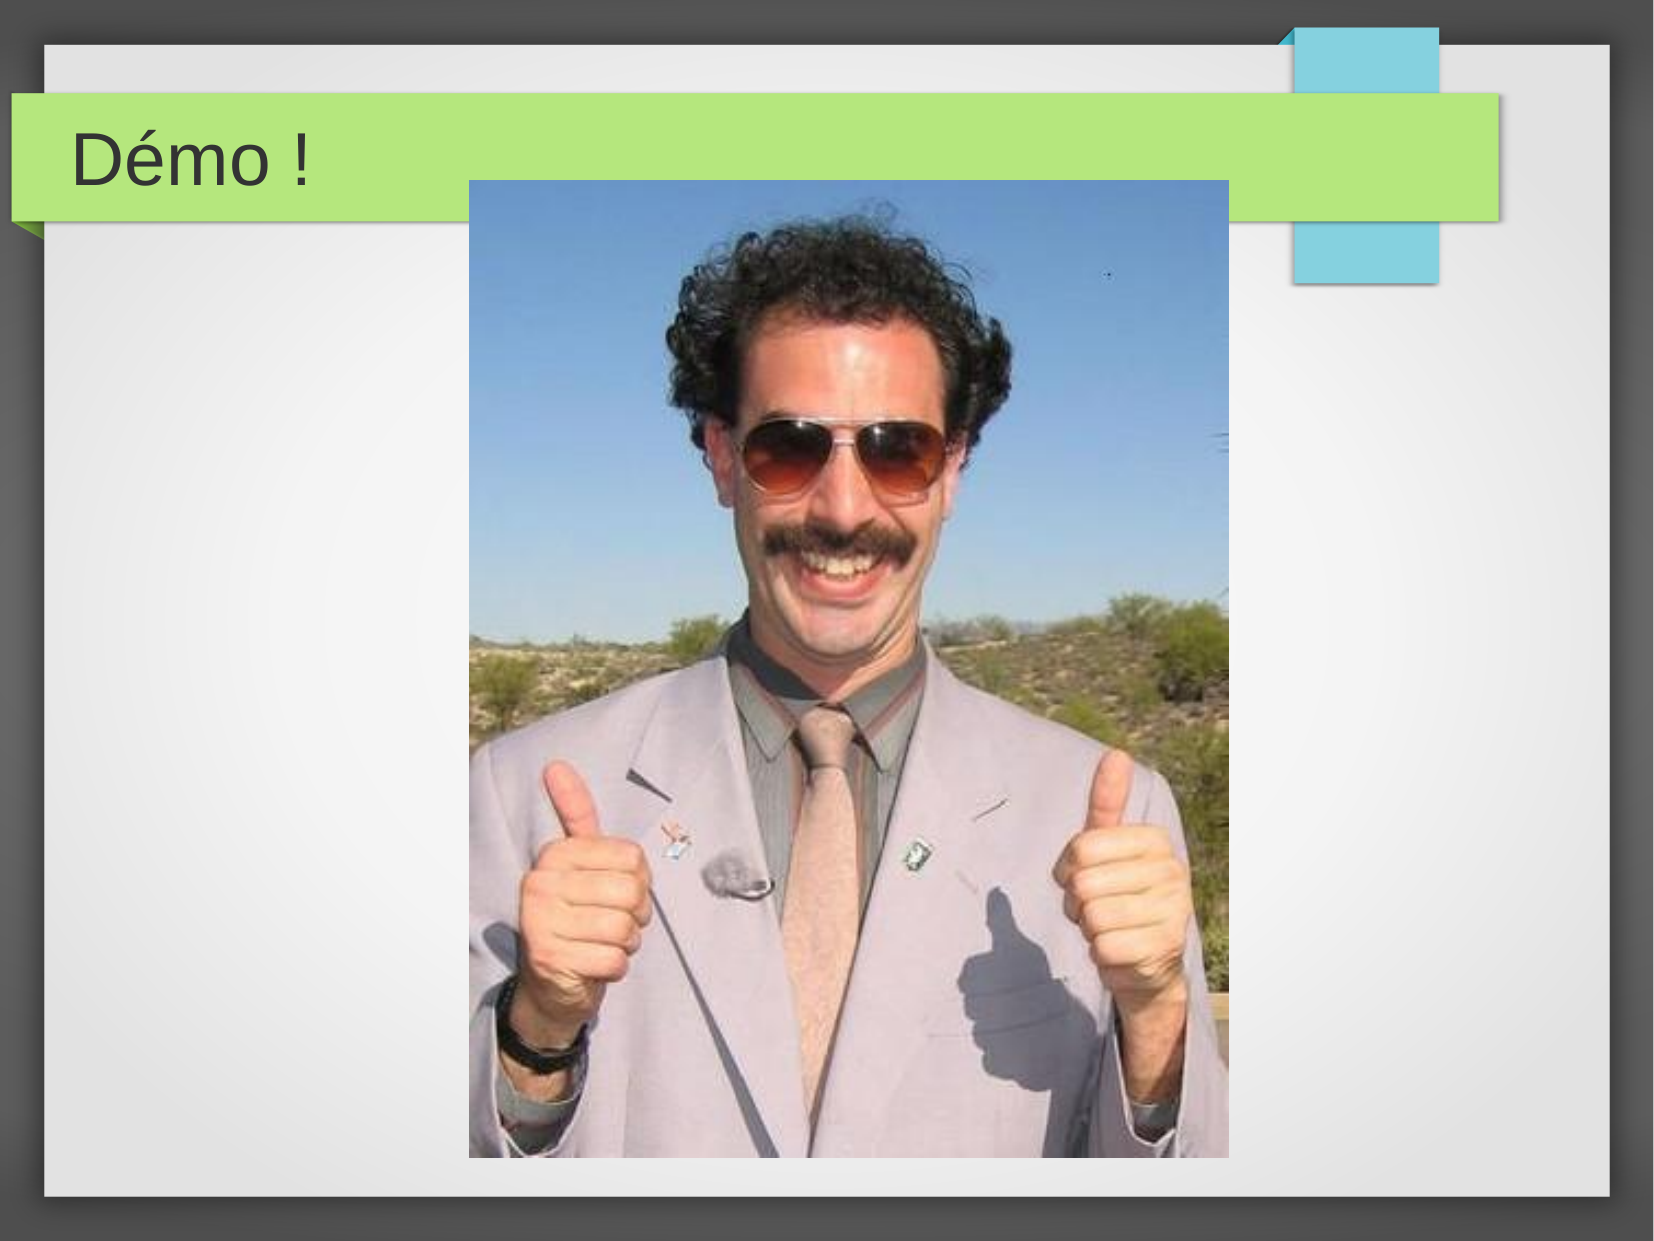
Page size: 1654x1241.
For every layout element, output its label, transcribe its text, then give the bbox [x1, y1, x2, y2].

picture [0, 0, 1654, 1241]
title Démo ! [70, 106, 1229, 213]
